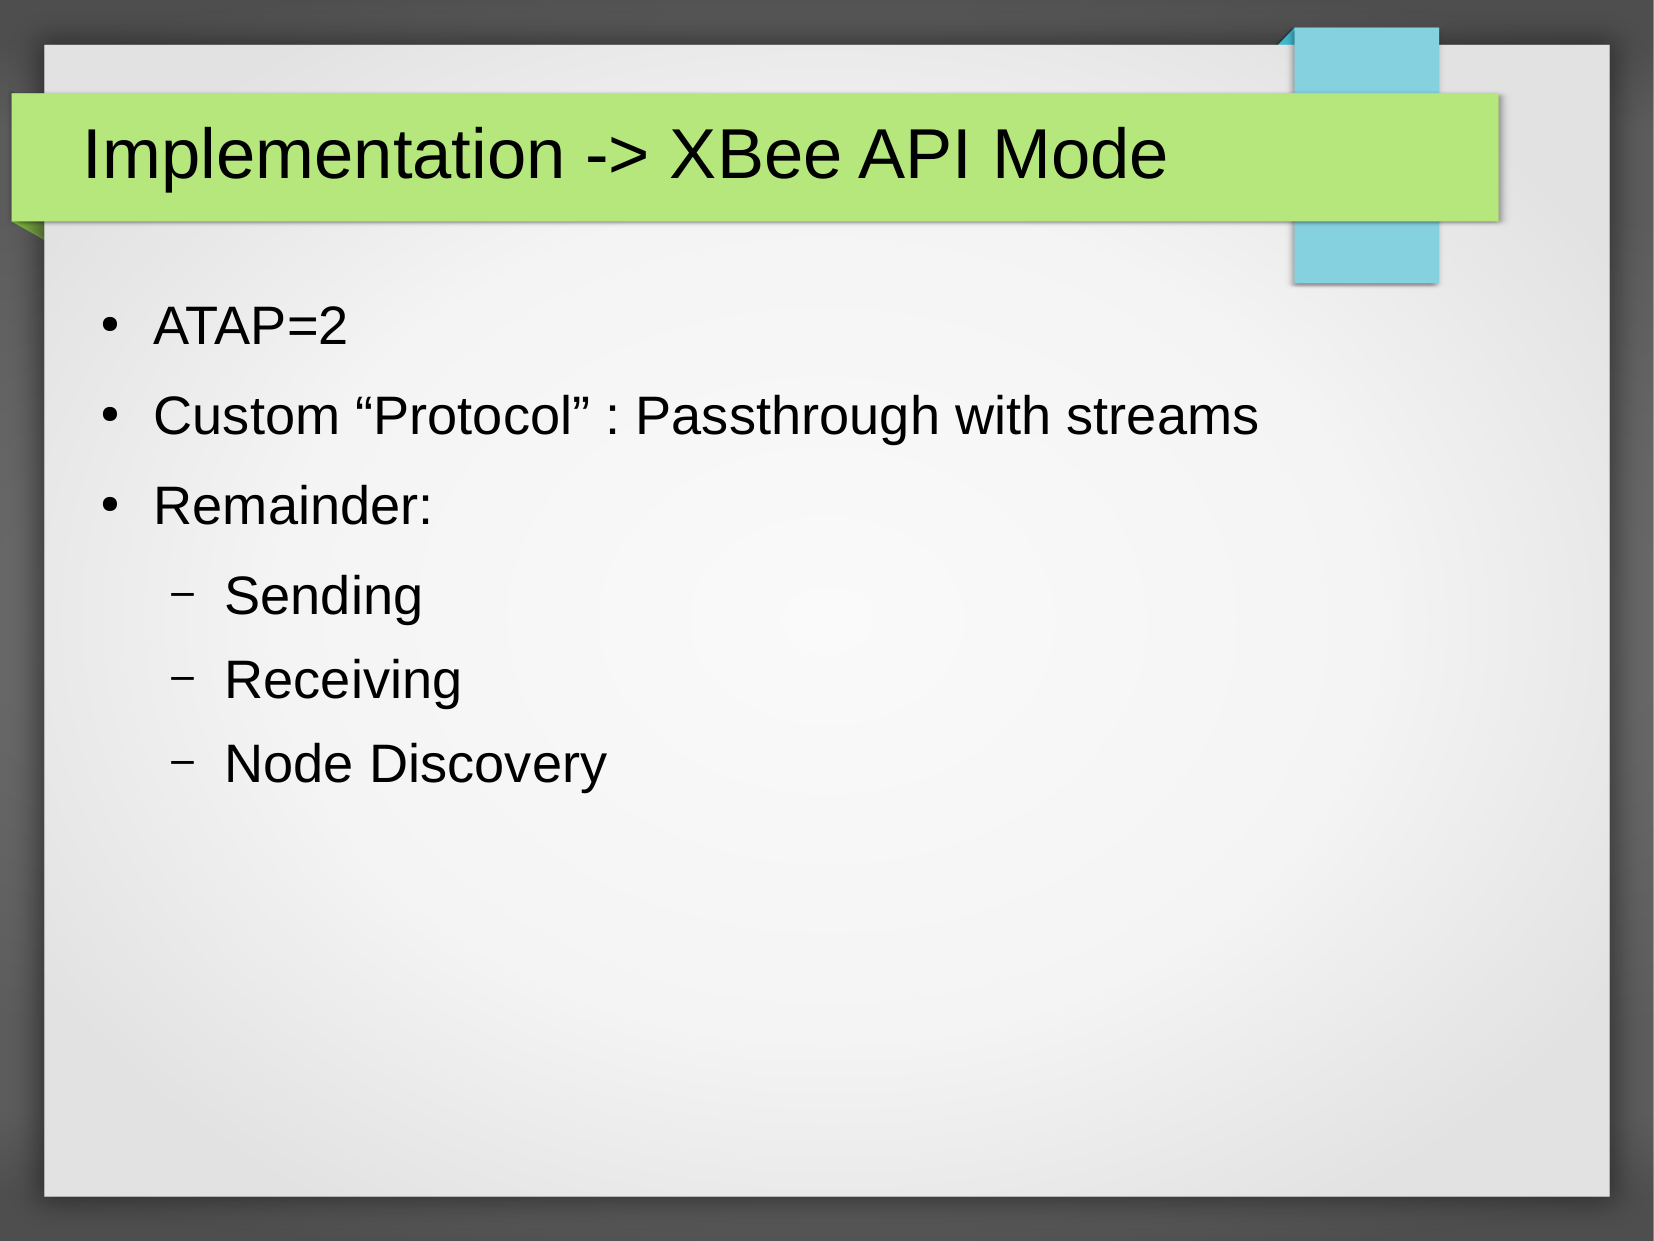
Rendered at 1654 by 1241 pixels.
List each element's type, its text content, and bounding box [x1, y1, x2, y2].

picture [0, 0, 1654, 1241]
list ATAP=2 Custom “Protocol” : Passthrough with streams Remainder: Sending Receiving Node Discovery [82, 295, 1571, 1015]
title Implementation -> XBee API Mode [82, 94, 1264, 213]
